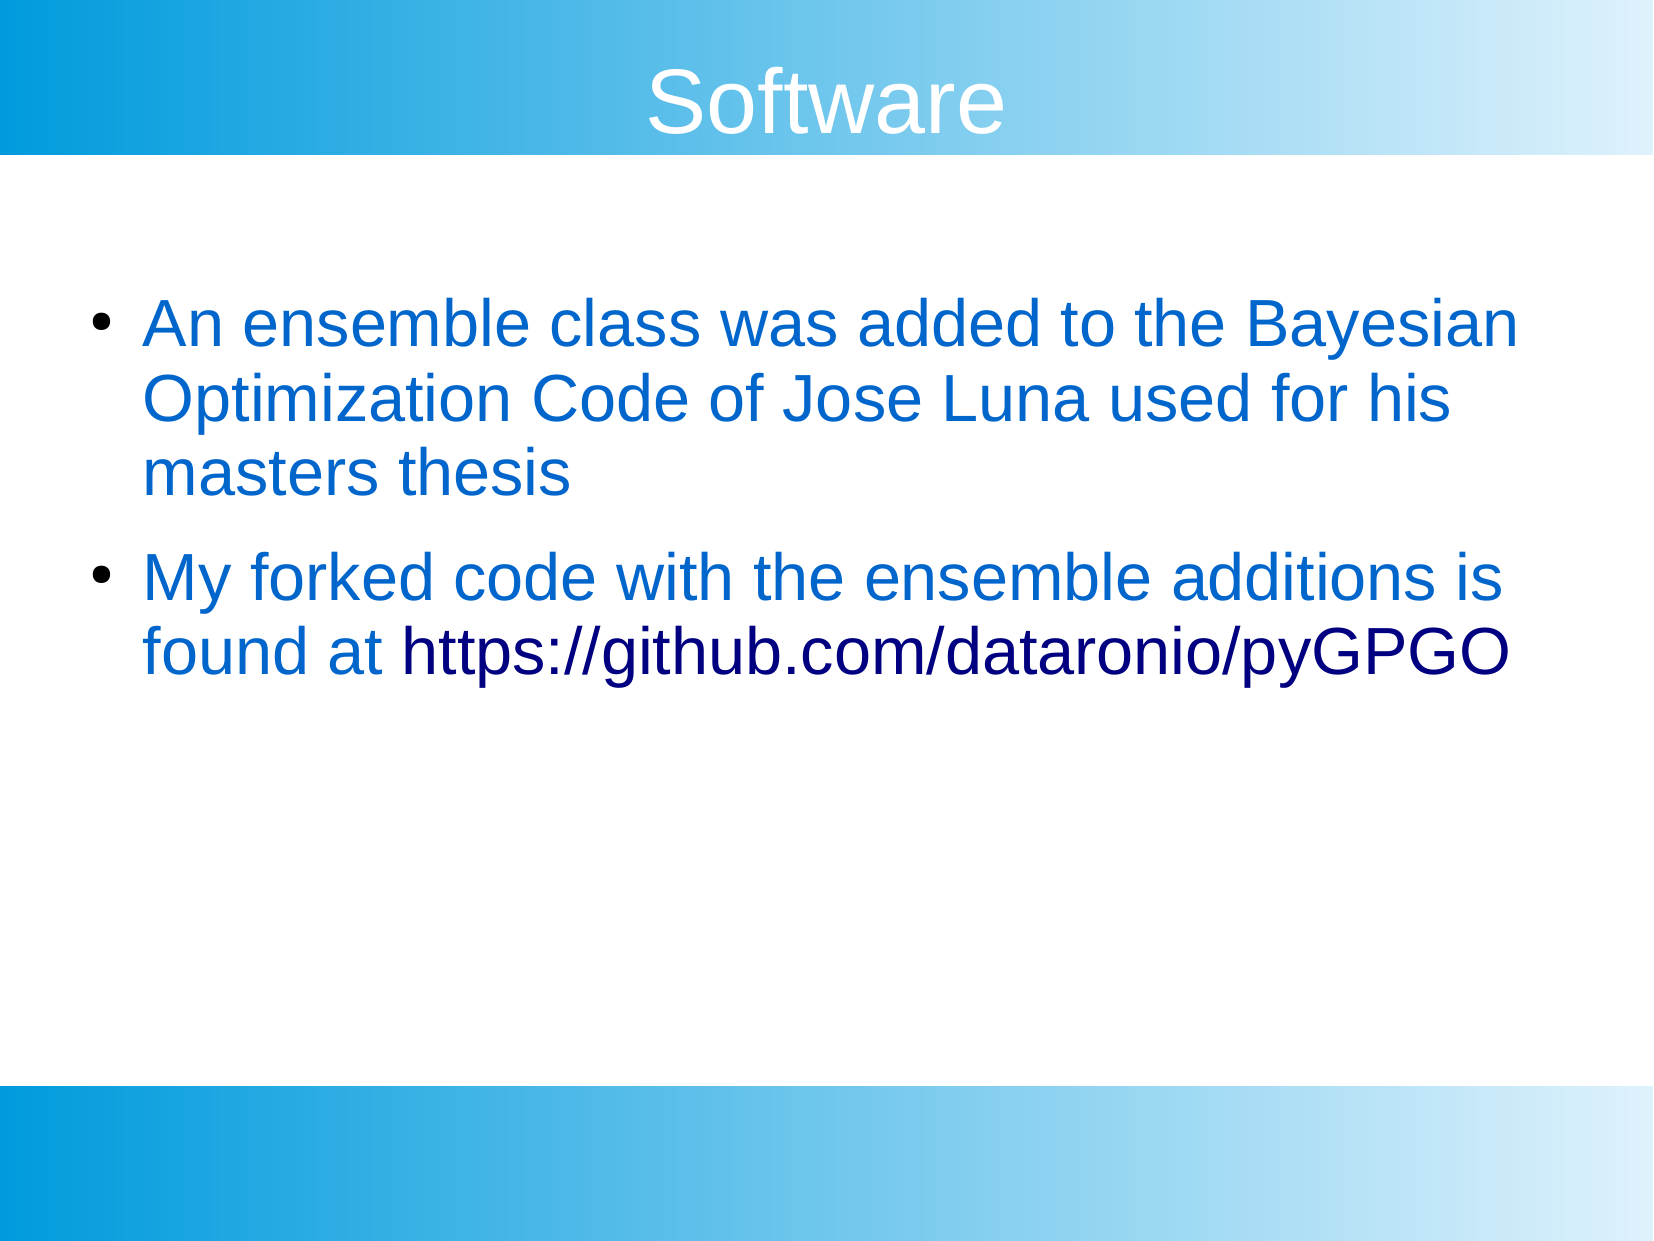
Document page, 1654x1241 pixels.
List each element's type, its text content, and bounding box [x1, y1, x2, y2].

list An ensemble class was added to the Bayesian Optimization Code of Jose Luna used for his masters thesis My forked code with the ensemble additions is found at https://github.com/dataronio/pyGPGO [71, 285, 1561, 1006]
title Software [82, 49, 1571, 155]
